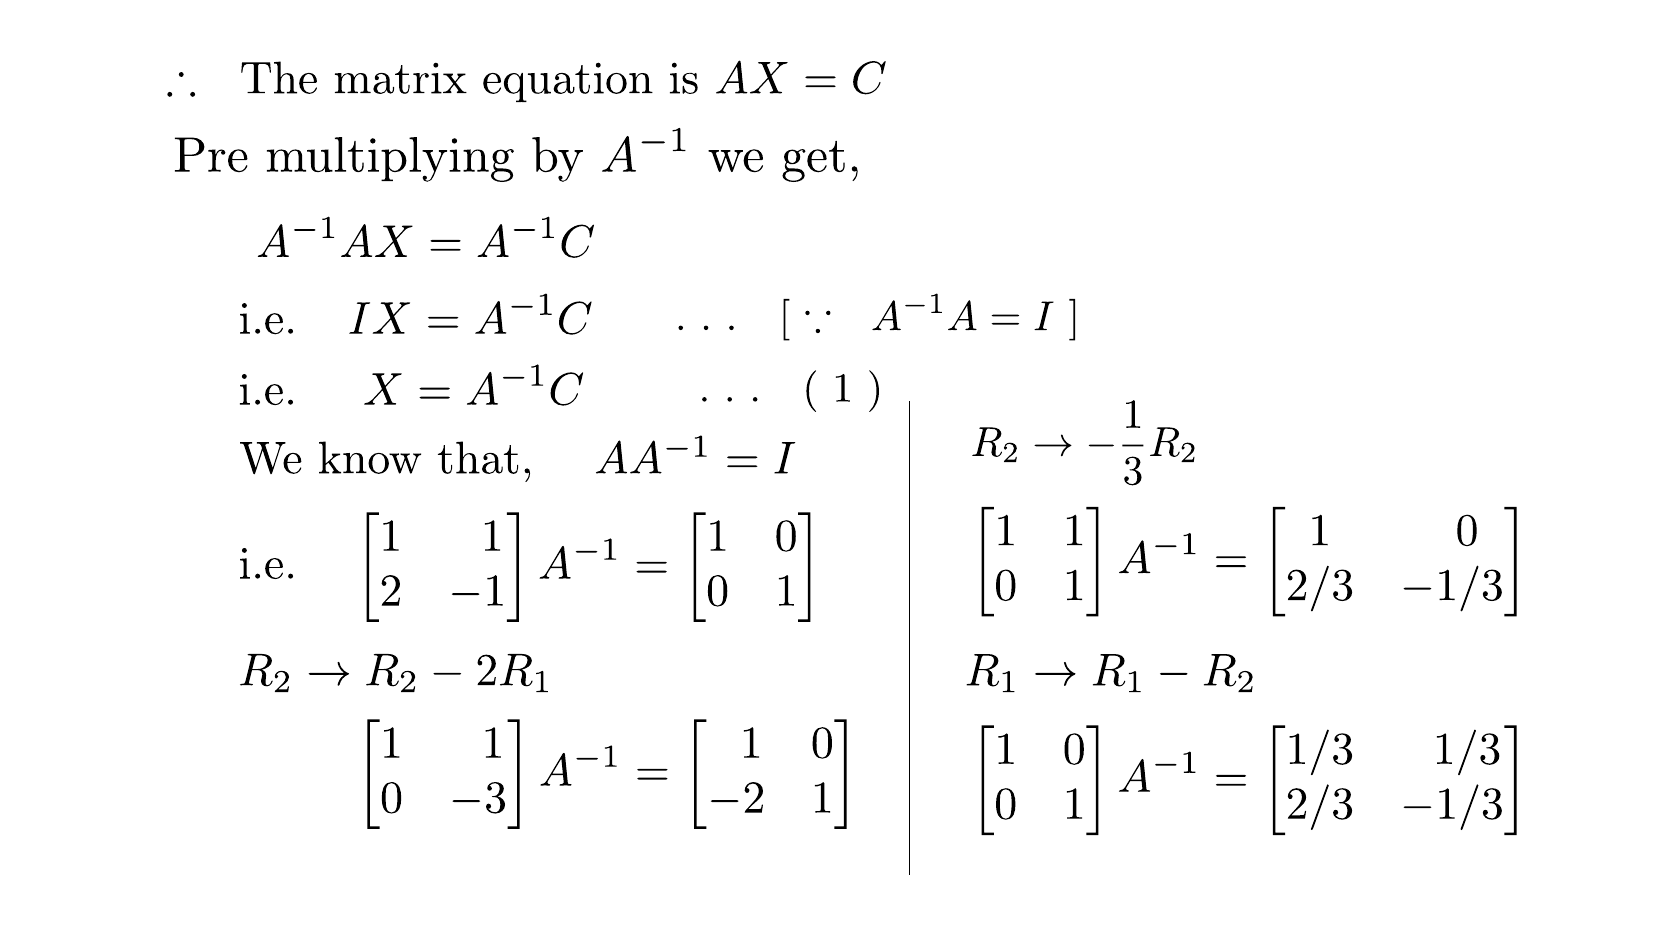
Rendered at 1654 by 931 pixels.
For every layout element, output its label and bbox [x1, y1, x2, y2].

text_box [972, 725, 1517, 836]
text_box [972, 506, 1517, 617]
text_box [240, 435, 796, 483]
text_box [257, 216, 595, 258]
text_box [972, 400, 1195, 486]
text_box [240, 293, 592, 335]
text_box [239, 653, 548, 693]
text_box [240, 512, 811, 622]
text_box [358, 719, 847, 829]
text_box [174, 127, 858, 183]
text_box [167, 60, 886, 103]
text_box [676, 293, 1076, 341]
text_box [966, 654, 1253, 693]
subtitle [47, 47, 1607, 898]
text_box [700, 370, 879, 412]
text_box [239, 364, 584, 406]
